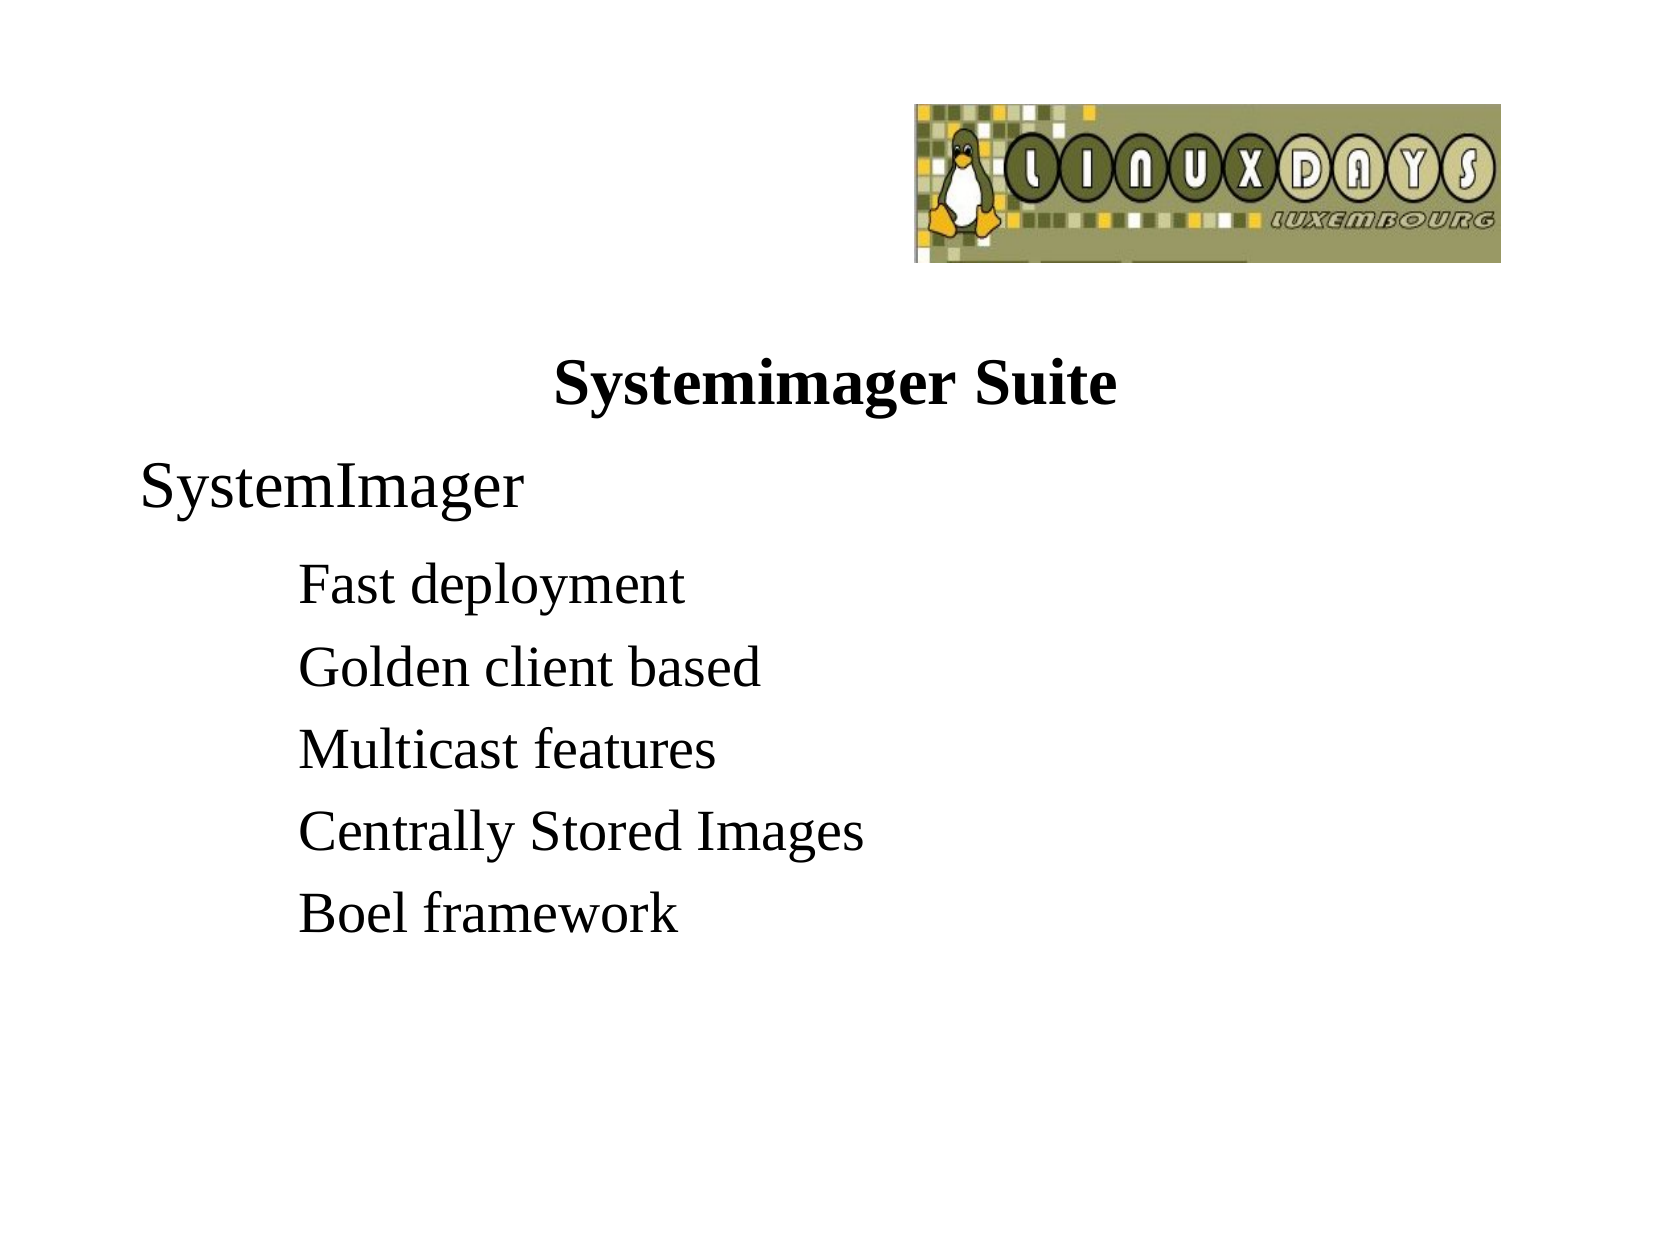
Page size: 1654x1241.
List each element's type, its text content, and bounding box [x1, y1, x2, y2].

list Systemimager Suite SystemImager Fast deployment Golden client based Multicast features Centrally Stored Images Boel framework [121, 344, 1534, 1127]
picture [914, 104, 1501, 263]
